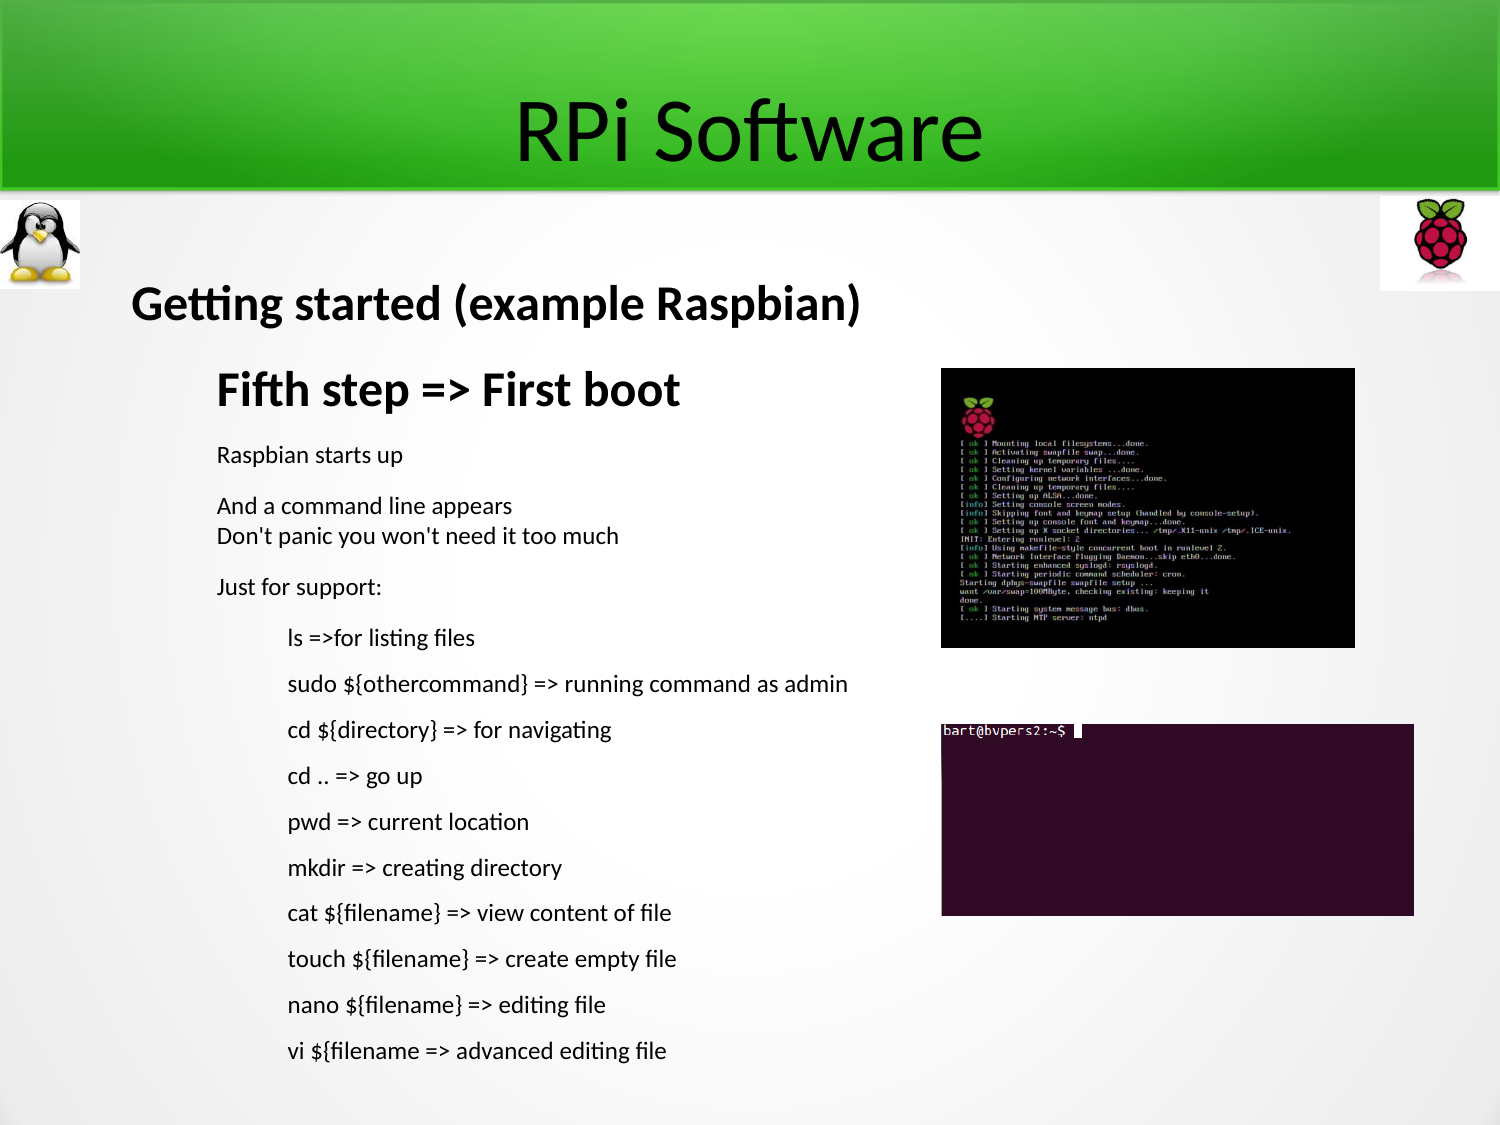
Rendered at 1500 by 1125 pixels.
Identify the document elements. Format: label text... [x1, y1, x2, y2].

list Getting started (example Raspbian) Fifth step => First boot Raspbian starts up And a command line appears Don't panic you won't need it too much Just for support: ls =>for listing files sudo ${othercommand} => running command as admin cd ${directory} => for navigating cd .. => go up pwd => current location mkdir => creating directory cat ${filename} => view content of file touch ${filename} => create empty file nano ${filename} => editing file vi ${filename => advanced editing file [60, 262, 1411, 1100]
picture [1380, 196, 1500, 291]
picture [941, 724, 1414, 916]
picture [0, 200, 80, 289]
title RPi Software [75, 45, 1425, 233]
picture [941, 368, 1355, 648]
